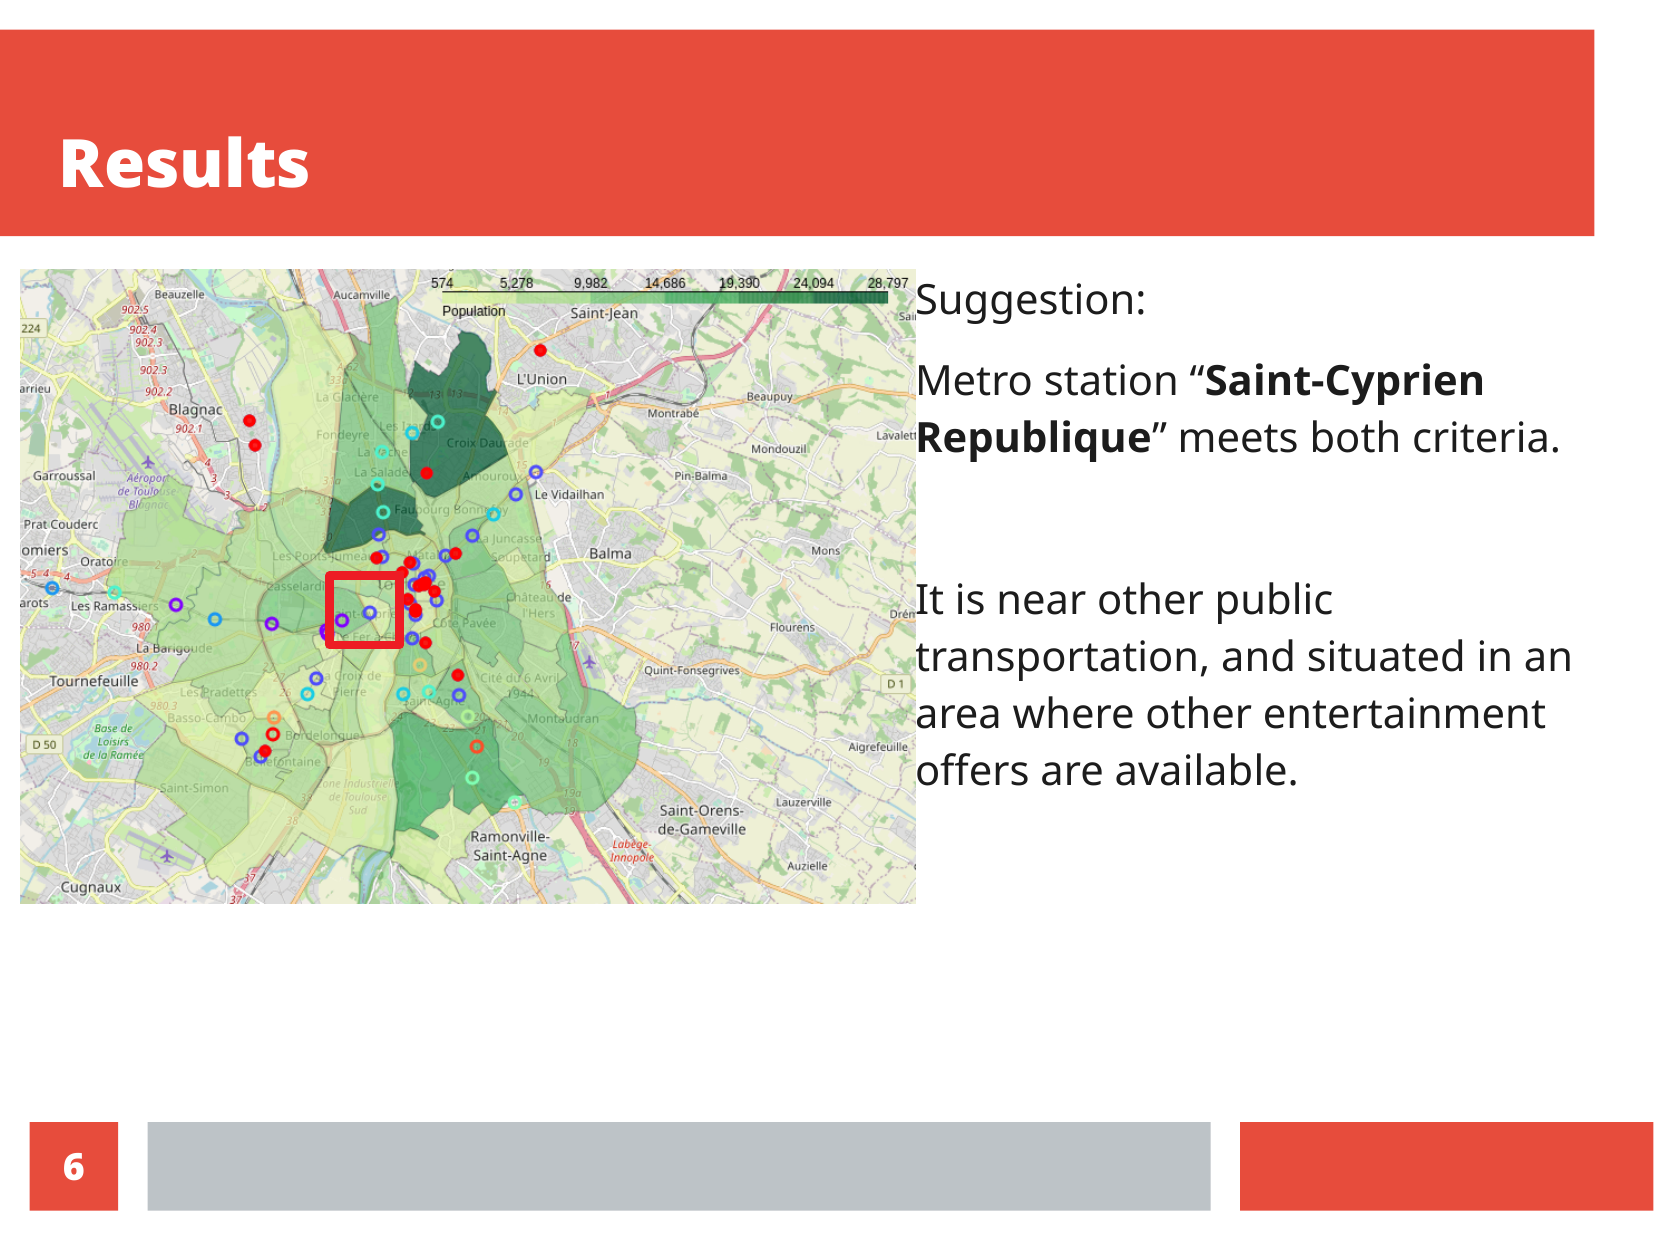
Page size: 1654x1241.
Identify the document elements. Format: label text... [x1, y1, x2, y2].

list Clustering an unsupervised clustering method: K-Means [30, 904, 751, 1241]
picture [20, 269, 916, 904]
title Results [59, 59, 1595, 207]
list Suggestion: Metro station “Saint-Cyprien Republique” meets both criteria. It is near other public transportation, and situated in an area where other entertainment offers are available. [915, 270, 1595, 1038]
